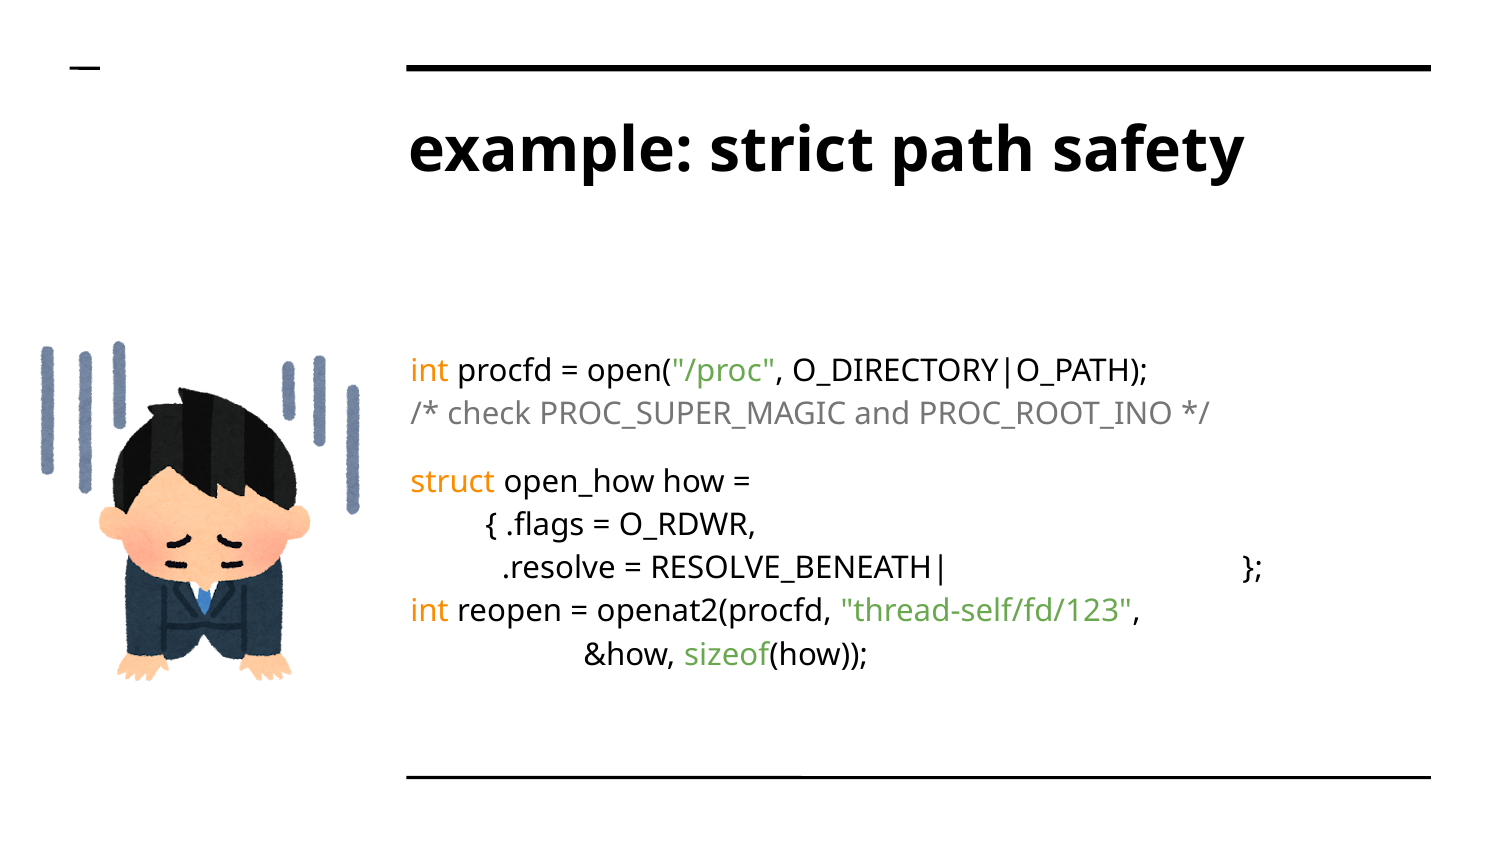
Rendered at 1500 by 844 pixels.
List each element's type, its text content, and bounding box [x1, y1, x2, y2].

picture [25, 324, 372, 692]
title example: strict path safety [393, 94, 1431, 199]
list int procfd = open("/proc", O_DIRECTORY|O_PATH); /* check PROC_SUPER_MAGIC and PROC_ROOT_INO */ struct open_how how = { .flags = O_RDWR, .resolve = RESOLVE_BENEATH|RESOLVE_NO_XDEV }; int reopen = openat2(procfd, "thread-self/fd/123", &how, sizeof(how)); [395, 261, 1433, 755]
